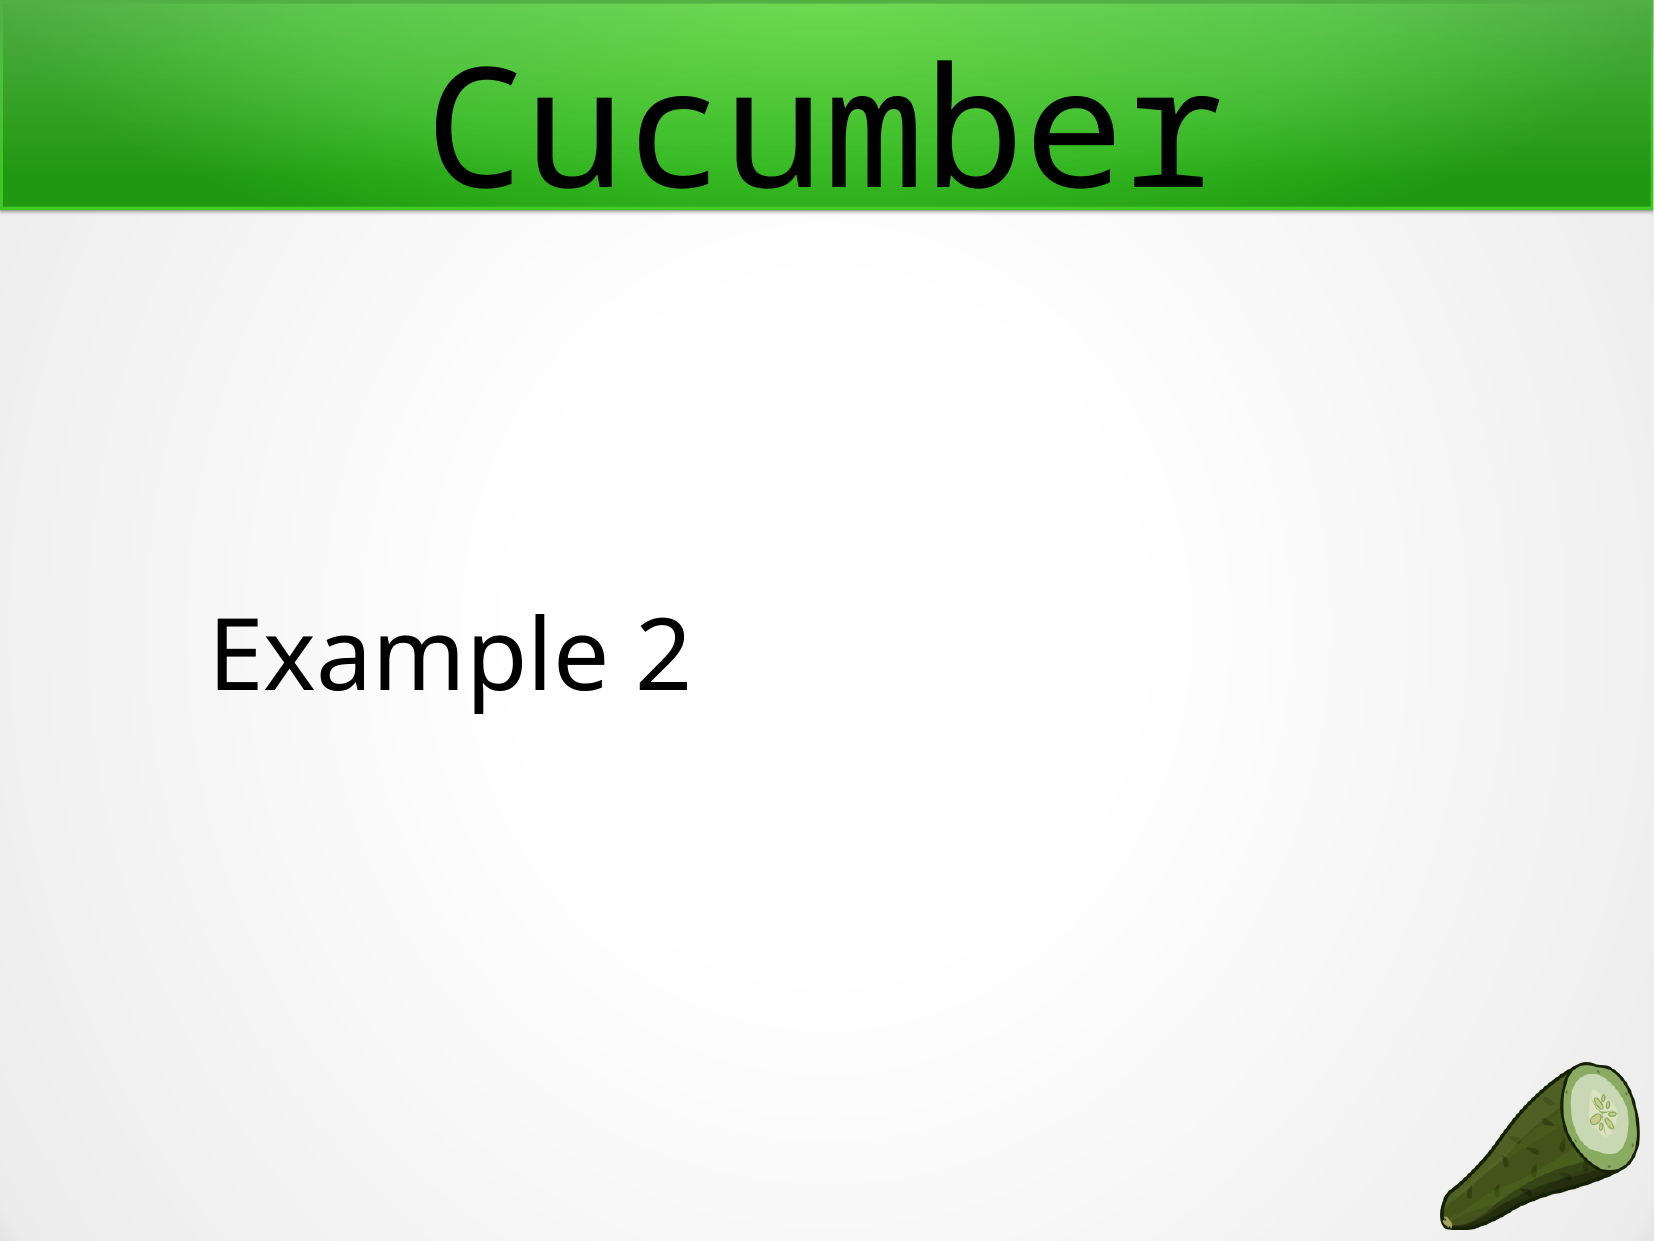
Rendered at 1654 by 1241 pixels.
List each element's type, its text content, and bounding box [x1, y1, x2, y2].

text_box Example 2 [60, 575, 1561, 721]
picture [1440, 1062, 1640, 1231]
text_box Cucumber [15, 1, 1636, 211]
